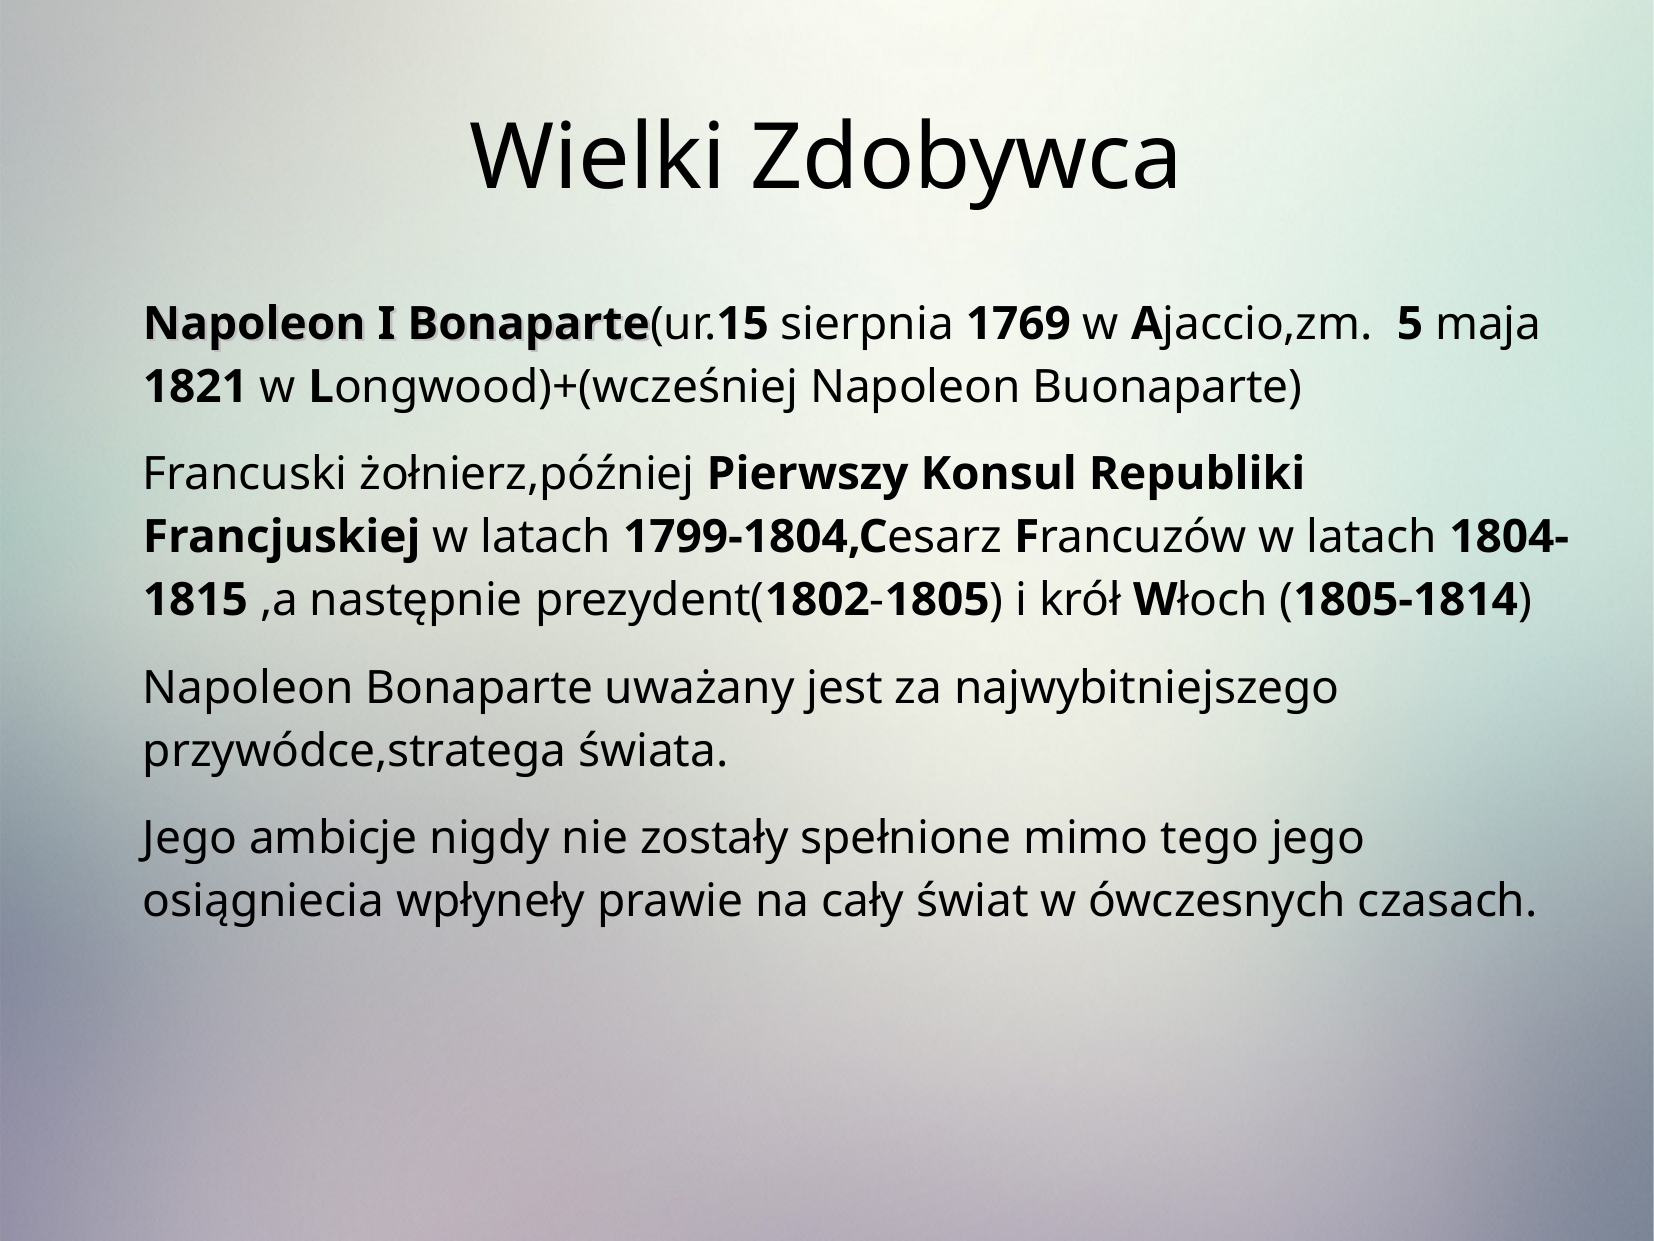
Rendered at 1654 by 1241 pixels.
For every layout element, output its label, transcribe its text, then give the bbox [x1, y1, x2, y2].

list Napoleon I Bonaparte(ur.15 sierpnia 1769 w Ajaccio,zm. 5 maja 1821 w Longwood)+(wcześniej Napoleon Buonaparte) Francuski żołnierz,później Pierwszy Konsul Republiki Francjuskiej w latach 1799-1804,Cesarz Francuzów w latach 1804-1815 ,a następnie prezydent(1802-1805) i krół Włoch (1805-1814) Napoleon Bonaparte uważany jest za najwybitniejszego przywódce,stratega świata. Jego ambicje nigdy nie zostały spełnione mimo tego jego osiągniecia wpłyneły prawie na cały świat w ówczesnych czasach. [82, 290, 1571, 1010]
picture [0, 0, 1654, 1241]
title Wielki Zdobywca [82, 49, 1571, 257]
